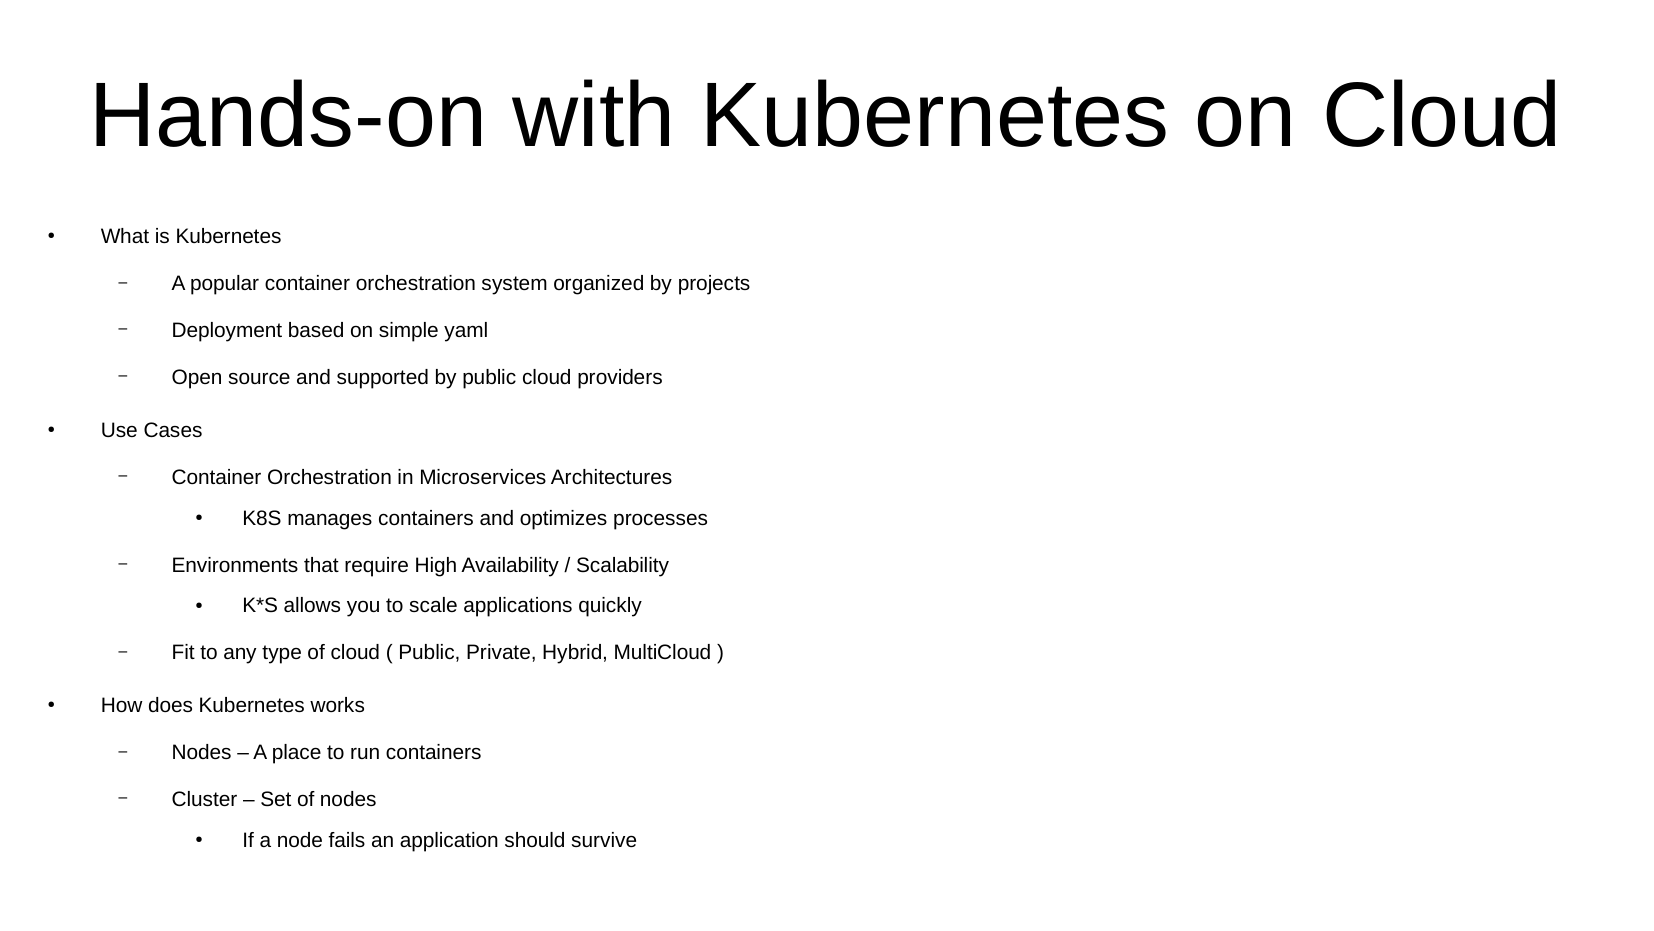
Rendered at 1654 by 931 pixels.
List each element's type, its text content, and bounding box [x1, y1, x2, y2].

title Hands-on with Kubernetes on Cloud [82, 37, 1571, 193]
list What is Kubernetes A popular container orchestration system organized by projects Deployment based on simple yaml Open source and supported by public cloud providers Use Cases Container Orchestration in Microservices Architectures K8S manages containers and optimizes processes Environments that require High Availability / Scalability K*S allows you to scale applications quickly Fit to any type of cloud ( Public, Private, Hybrid, MultiCloud ) How does Kubernetes works Nodes – A place to run containers Cluster – Set of nodes If a node fails an application should survive [30, 225, 1571, 908]
